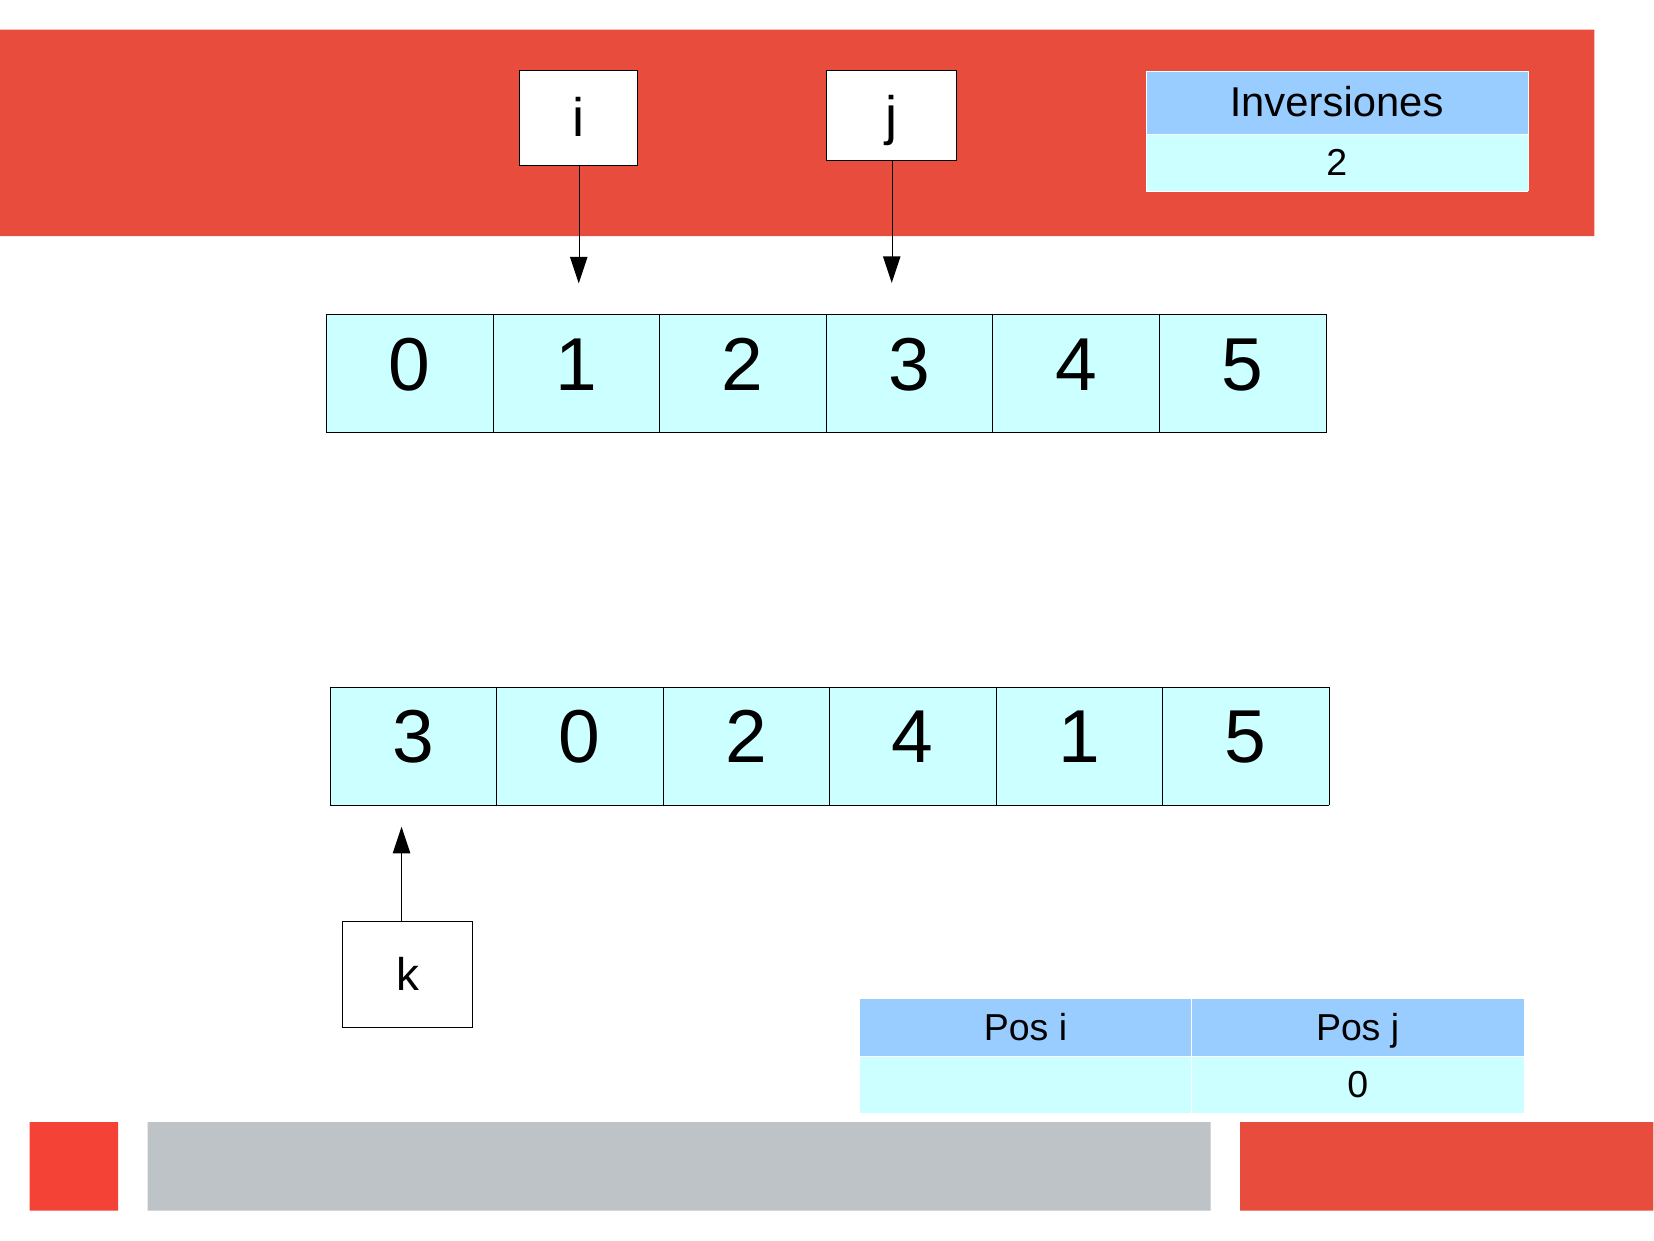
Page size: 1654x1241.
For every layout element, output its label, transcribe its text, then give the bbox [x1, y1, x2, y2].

table_header 2 [664, 688, 829, 805]
table_header Pos i [860, 999, 1191, 1056]
table_header 0 [327, 315, 493, 432]
table_header 4 [993, 315, 1159, 432]
table_header 3 [827, 315, 992, 432]
table_header 1 [494, 315, 659, 432]
table_header 5 [1163, 688, 1329, 805]
table_cell 0 [1192, 1057, 1524, 1113]
table_header Inversiones [1147, 72, 1528, 134]
table_header 5 [1160, 315, 1326, 432]
table_header 0 [497, 688, 663, 805]
text_box j [826, 70, 957, 161]
table_header 4 [830, 688, 996, 805]
text_box i [519, 70, 638, 166]
table_header Pos j [1192, 999, 1524, 1056]
table_header 2 [660, 315, 826, 432]
text_box k [342, 921, 473, 1028]
table_header 3 [331, 688, 496, 805]
table_cell [860, 1057, 1191, 1113]
table_header 1 [997, 688, 1162, 805]
table_cell 2 [1147, 135, 1528, 191]
